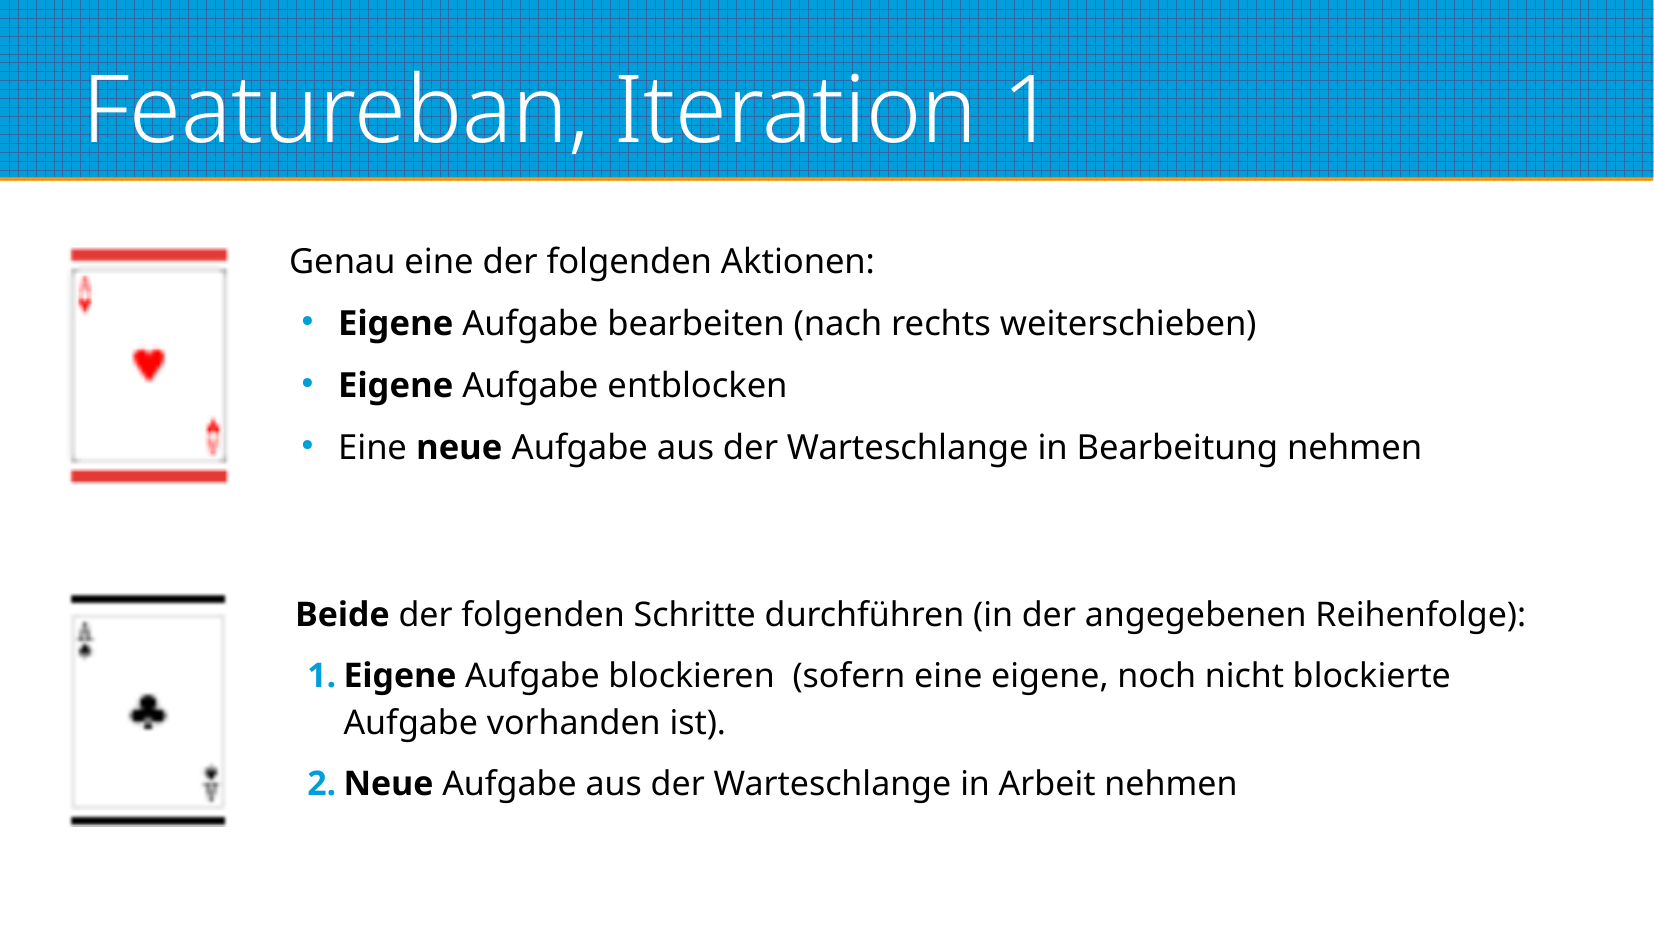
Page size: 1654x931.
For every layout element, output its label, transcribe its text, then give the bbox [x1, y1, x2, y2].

list Genau eine der folgenden Aktionen: Eigene Aufgabe bearbeiten (nach rechts weiterschieben) Eigene Aufgabe entblocken Eine neue Aufgabe aus der Warteschlange in Bearbeitung nehmen [289, 236, 1565, 473]
picture [59, 236, 237, 495]
picture [64, 590, 237, 827]
title Featureban, Iteration 1 [82, 14, 1571, 171]
list Beide der folgenden Schritte durchführen (in der angegebenen Reihenfolge): Eigene Aufgabe blockieren (sofern eine eigene, noch nicht blockierte Aufgabe vorhanden ist). Neue Aufgabe aus der Warteschlange in Arbeit nehmen [295, 590, 1536, 811]
